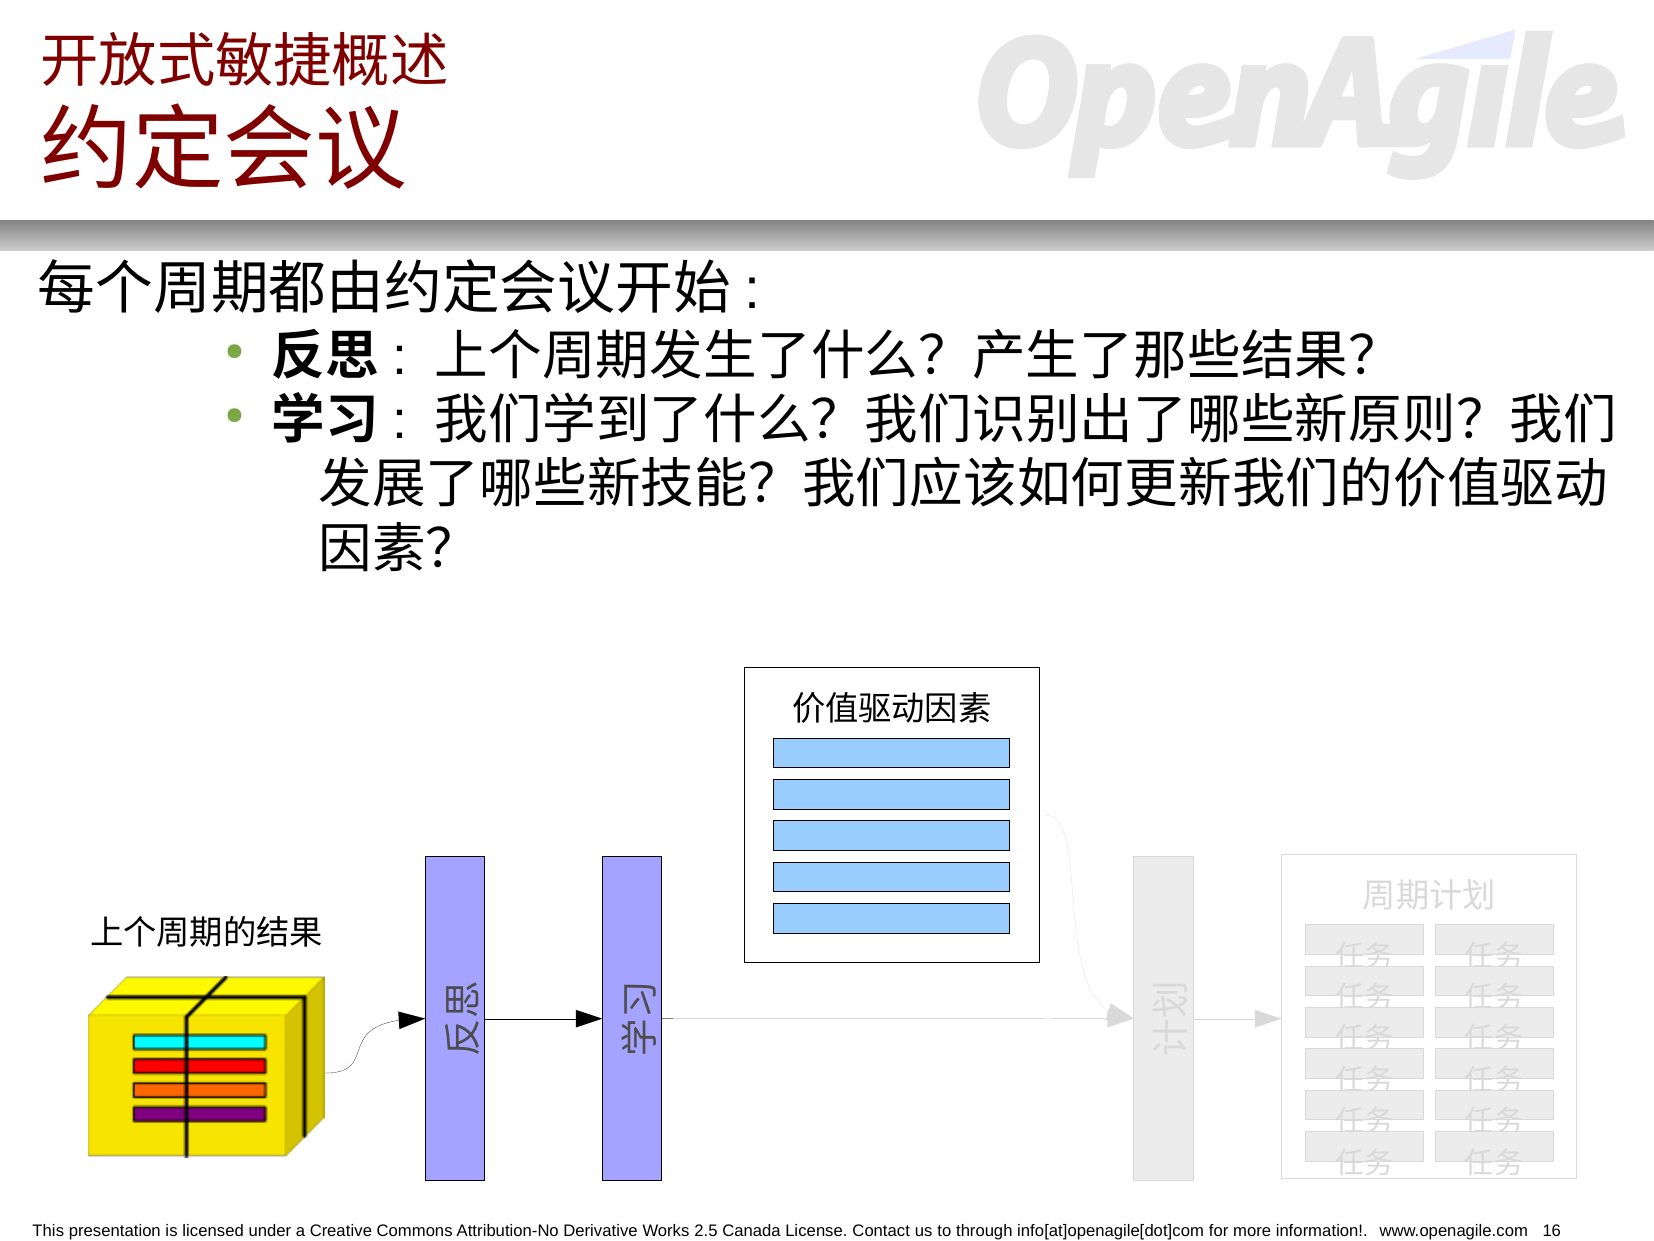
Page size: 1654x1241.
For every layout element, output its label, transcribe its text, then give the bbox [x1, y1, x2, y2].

text_box 学习 [602, 856, 662, 1181]
text_box [673, 531, 1624, 1199]
title 开放式敏捷概述 约定会议 [40, 26, 1654, 204]
text_box [774, 780, 1010, 809]
picture [88, 976, 325, 1158]
text_box [774, 738, 1010, 768]
text_box 反思 [425, 856, 484, 1181]
text_box [774, 904, 1010, 933]
text_box 上个周期的结果 [59, 899, 355, 960]
text_box 价值驱动因素 [773, 676, 1010, 736]
list 每个周期都由约定会议开始: 反思: 上个周期发生了什么？产生了那些结果？ 学习: 我们学到了什么？我们识别出了哪些新原则？我们发展了哪些新技能？我们应该如何更新我们的价值驱动因素？ [37, 251, 1654, 582]
text_box [774, 862, 1010, 892]
text_box [774, 821, 1010, 850]
